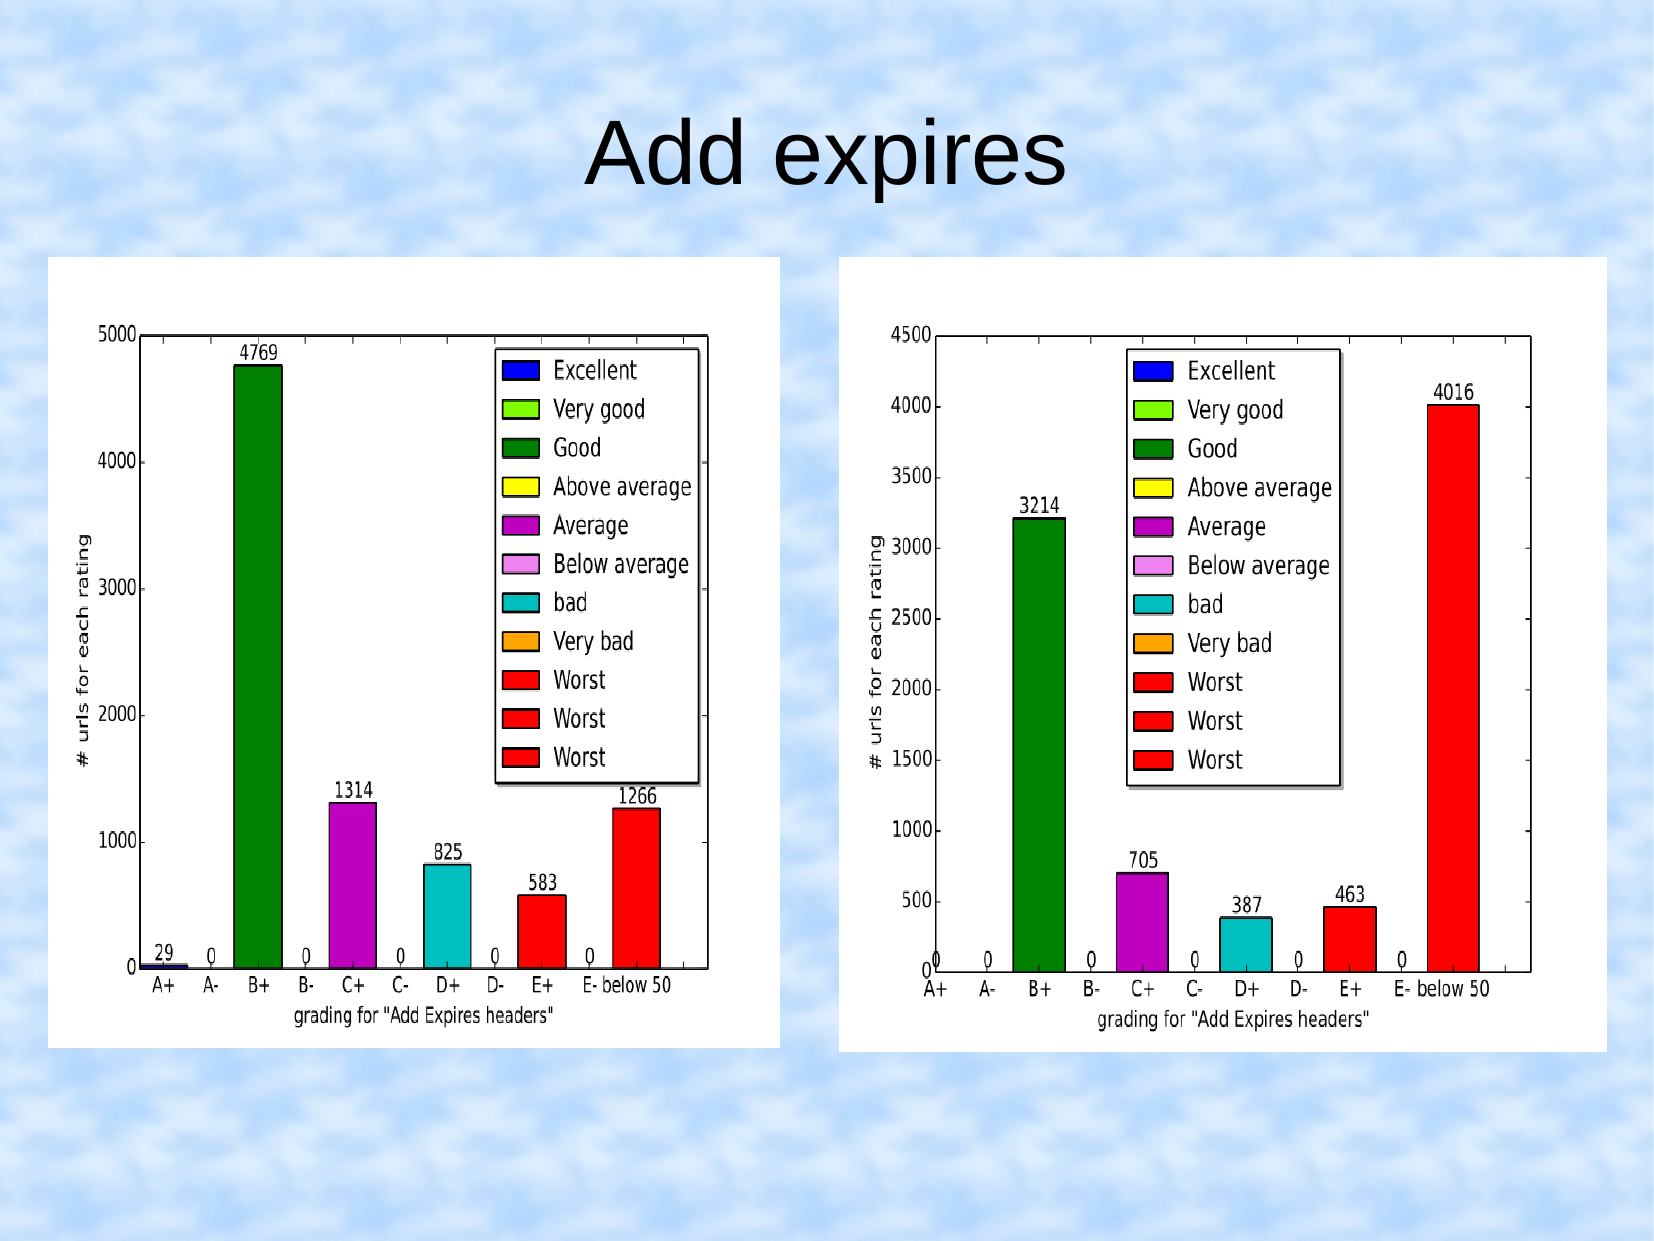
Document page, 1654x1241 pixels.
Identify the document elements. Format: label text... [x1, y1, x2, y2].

title Add expires [82, 49, 1571, 257]
picture [0, 0, 1654, 1241]
